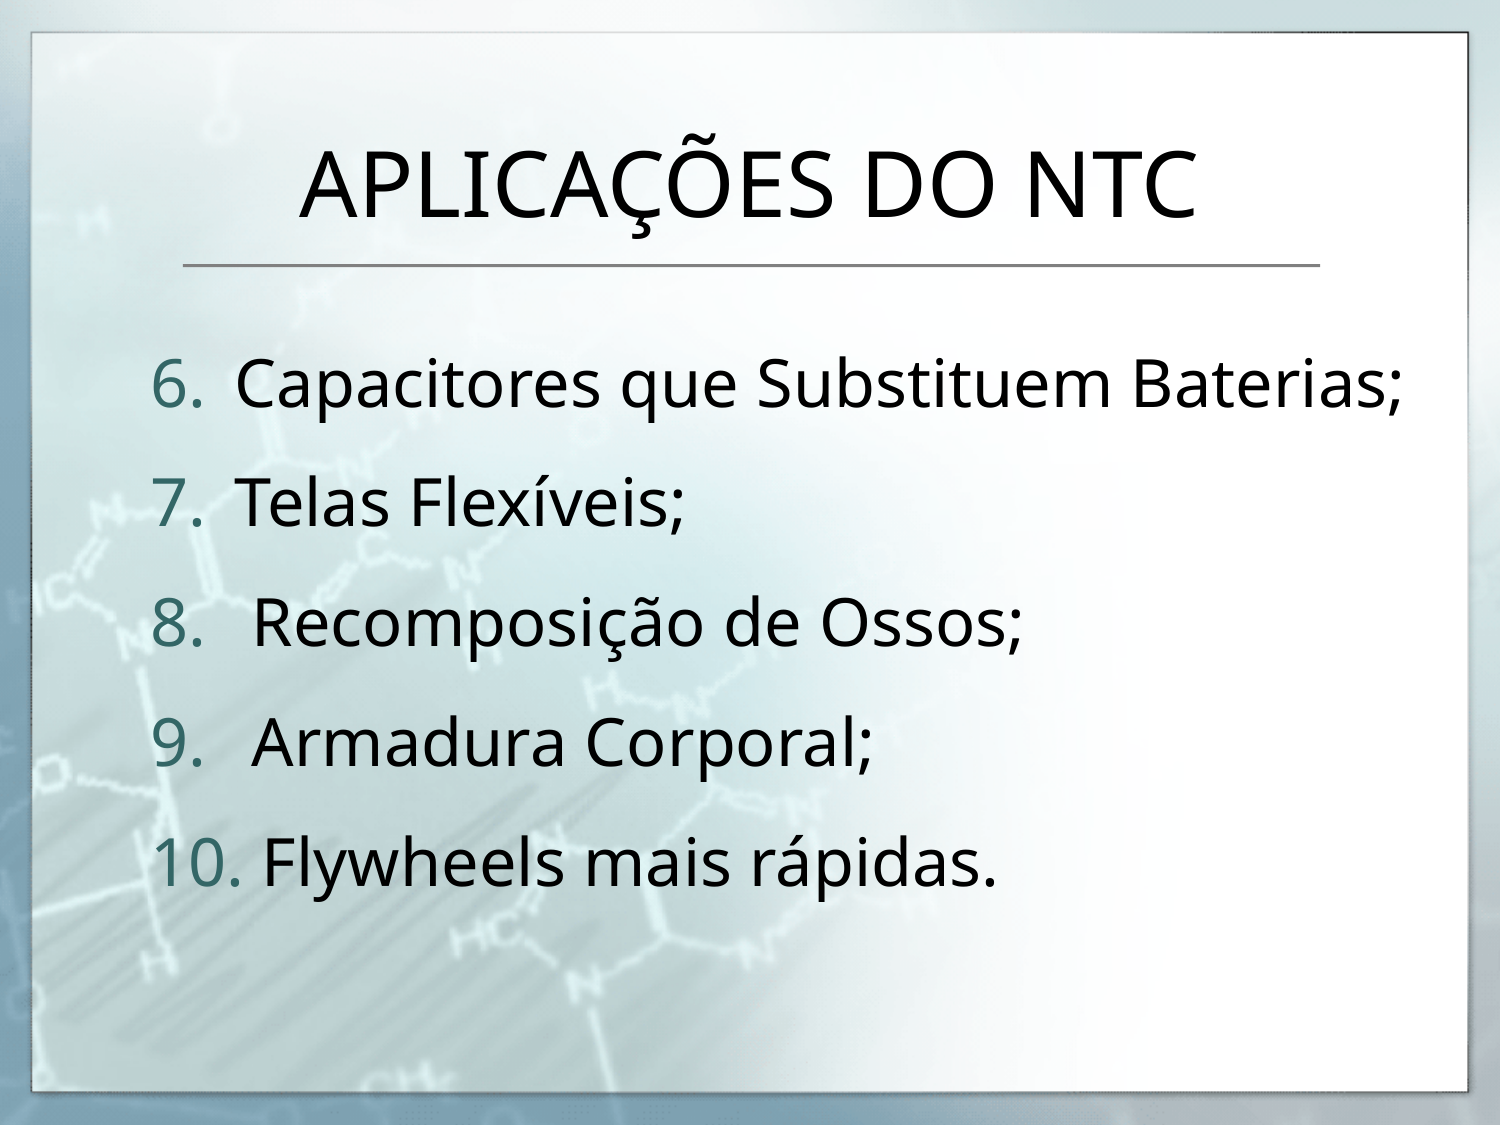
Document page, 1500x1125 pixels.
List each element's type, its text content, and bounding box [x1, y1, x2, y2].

text_box Capacitores que Substituem Baterias; Telas Flexíveis; Recomposição de Ossos; Armadura Corporal; Flywheels mais rápidas. [105, 292, 1430, 908]
picture [0, 0, 1500, 1125]
text_box APLICAÇÕES DO NTC [62, 93, 1438, 269]
